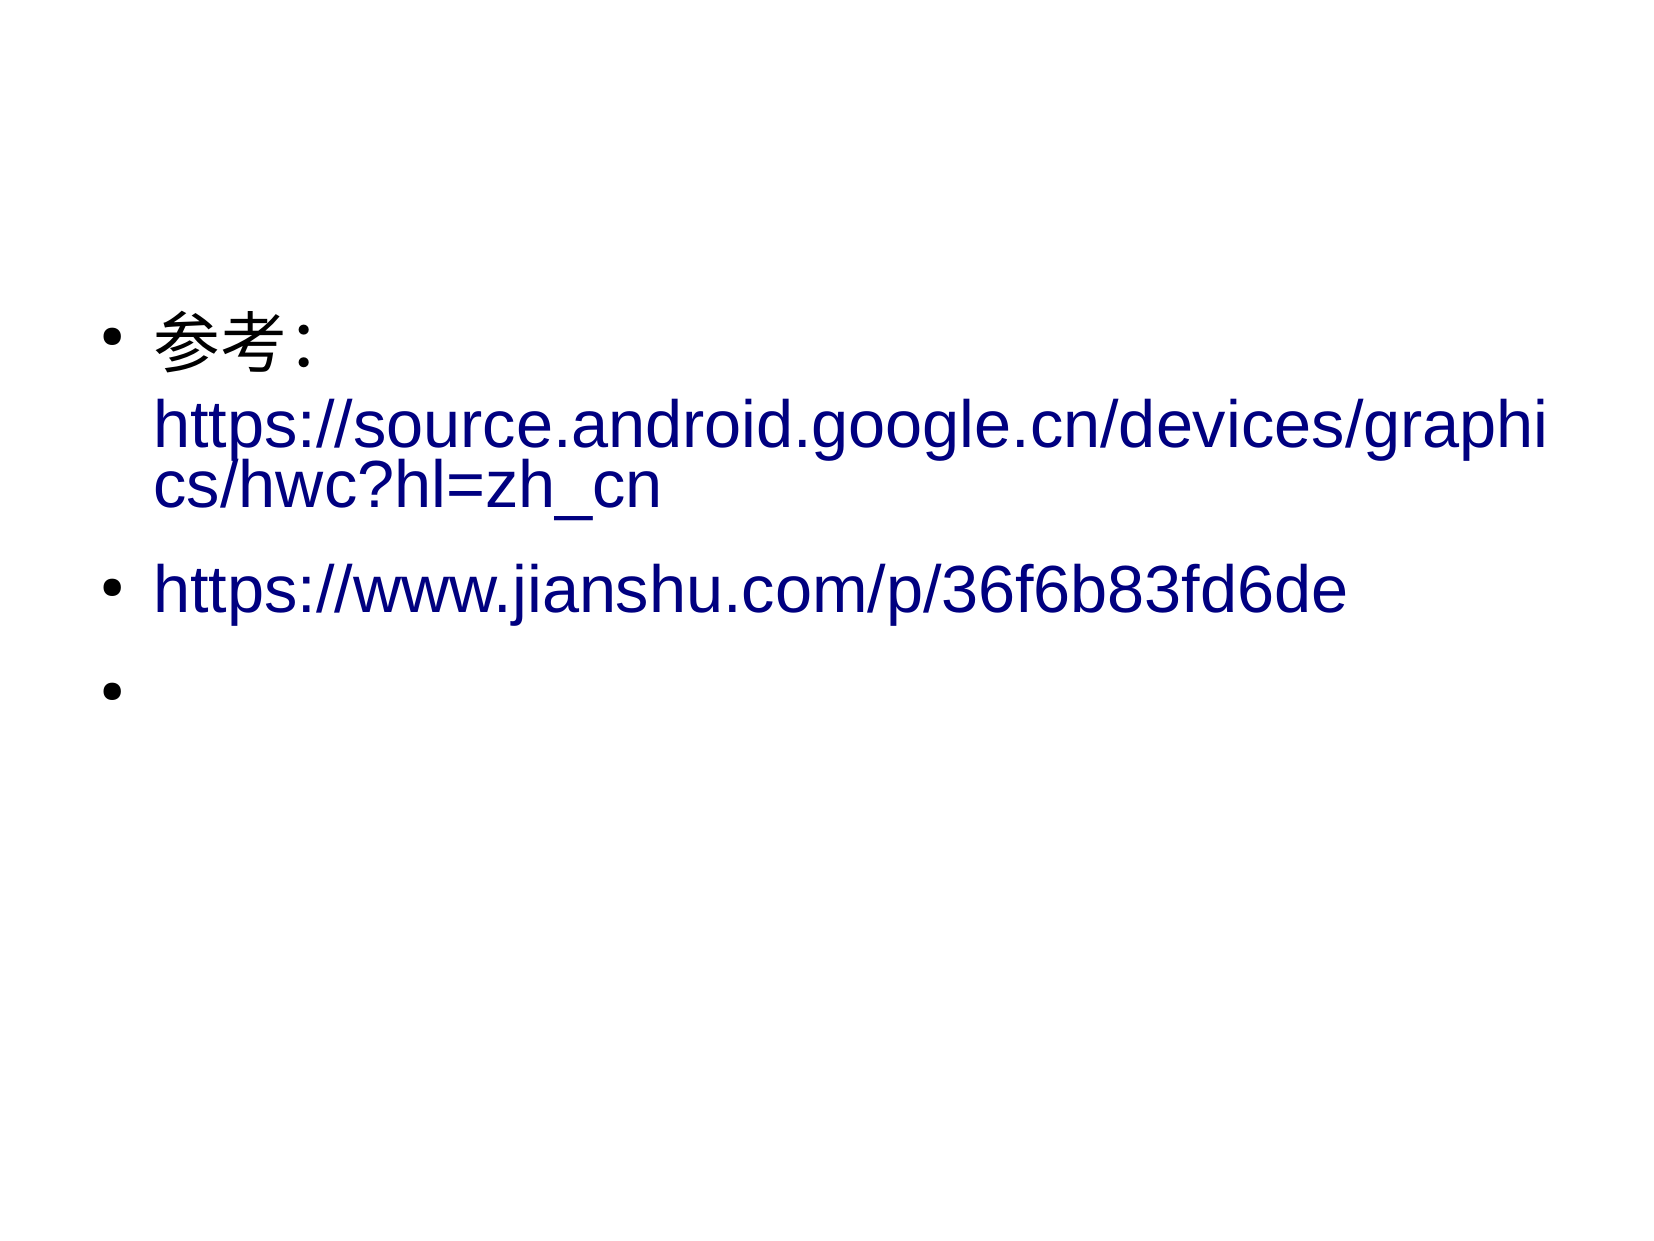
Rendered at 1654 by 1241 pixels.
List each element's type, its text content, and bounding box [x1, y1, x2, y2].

list 参考：https://source.android.google.cn/devices/graphics/hwc?hl=zh_cn https://www.jianshu.com/p/36f6b83fd6de [82, 290, 1571, 1010]
